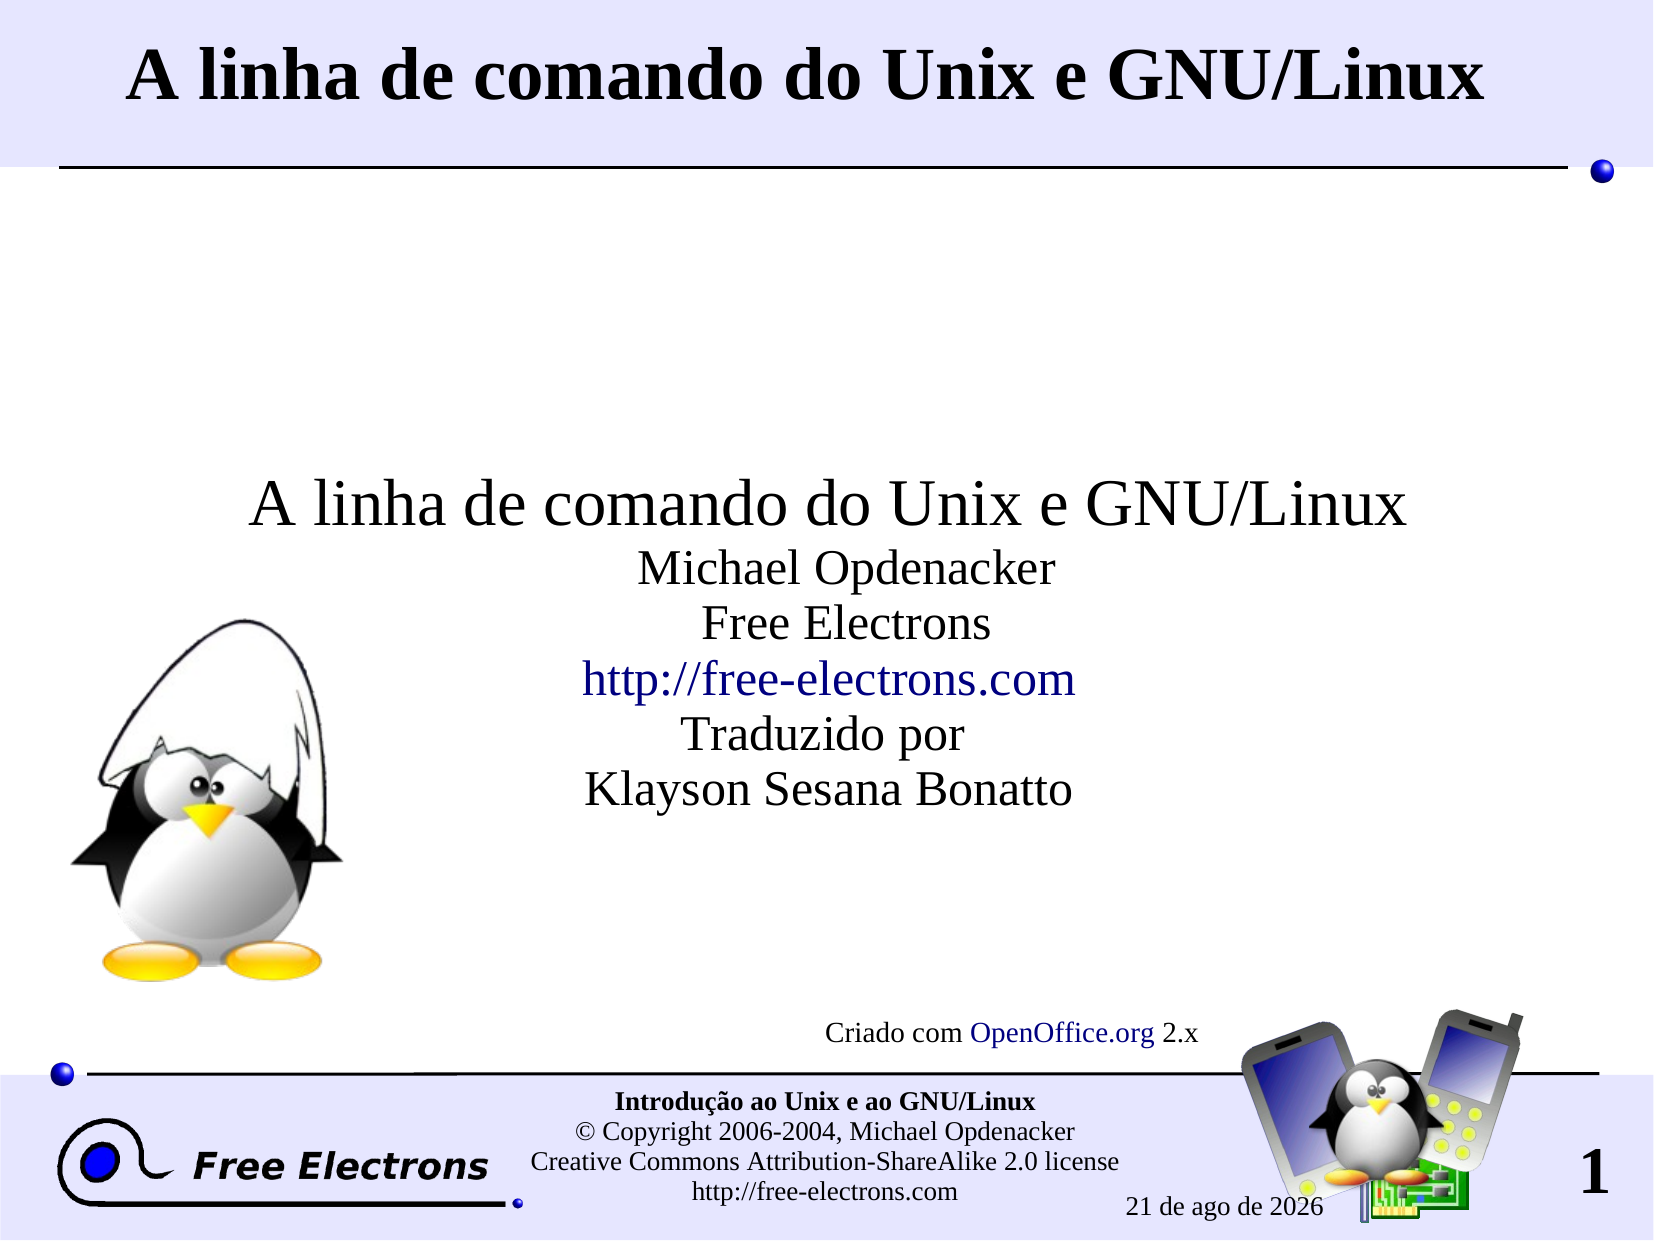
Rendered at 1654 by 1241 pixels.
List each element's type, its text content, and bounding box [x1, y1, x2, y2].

subtitle A linha de comando do Unix e GNU/Linux Michael Opdenacker Free Electrons http://free-electrons.com Traduzido por Klayson Sesana Bonatto [105, 216, 1518, 1066]
picture [1286, 1198, 1293, 1214]
picture [50, 1107, 527, 1216]
text_box Criado com OpenOffice.org 2.x [825, 1016, 1217, 1052]
picture [54, 602, 357, 1003]
picture [1231, 1007, 1538, 1241]
title A linha de comando do Unix e GNU/Linux [60, 25, 1551, 124]
